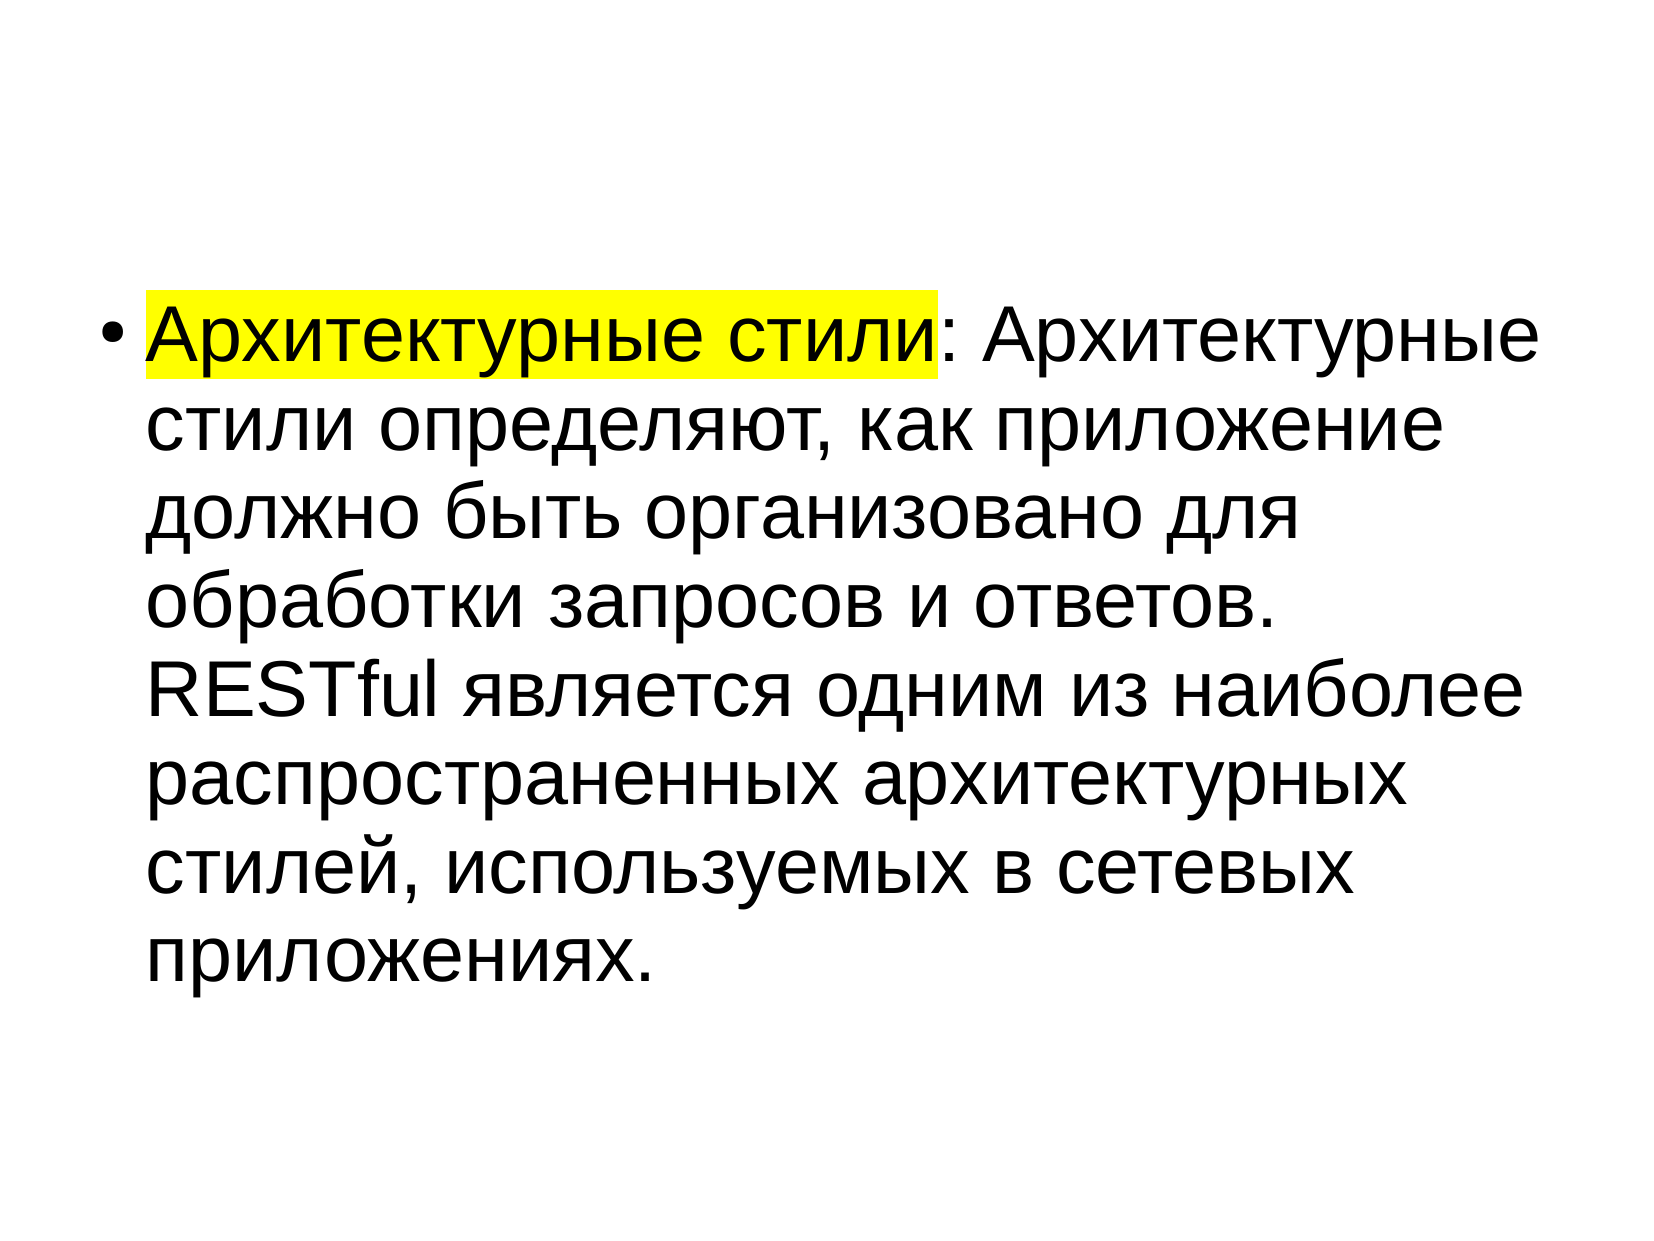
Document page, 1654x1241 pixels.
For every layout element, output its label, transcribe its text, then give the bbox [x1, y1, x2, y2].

list Архитектурные стили: Архитектурные стили определяют, как приложение должно быть организовано для обработки запросов и ответов. RESTful является одним из наиболее распространенных архитектурных стилей, используемых в сетевых приложениях. [82, 290, 1571, 1010]
